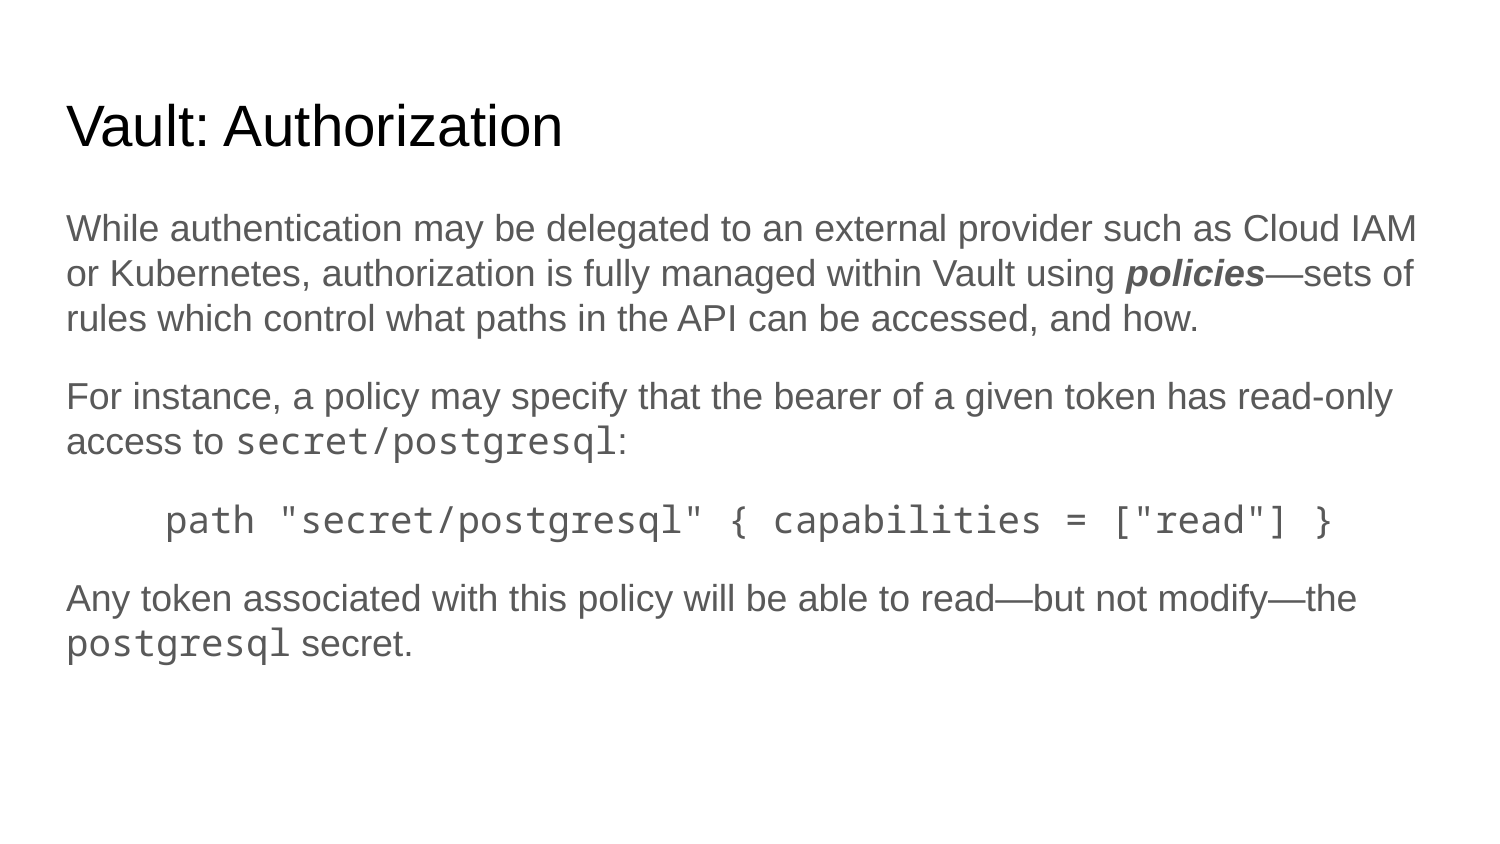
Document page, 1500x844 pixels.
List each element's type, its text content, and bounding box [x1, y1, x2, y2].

list While authentication may be delegated to an external provider such as Cloud IAM or Kubernetes, authorization is fully managed within Vault using policies—sets of rules which control what paths in the API can be accessed, and how. For instance, a policy may specify that the bearer of a given token has read-only access to secret/postgresql: path "secret/postgresql" { capabilities = ["read"] } Any token associated with this policy will be able to read—but not modify—the postgresql secret. [51, 189, 1449, 750]
title Vault: Authorization [51, 72, 1449, 167]
